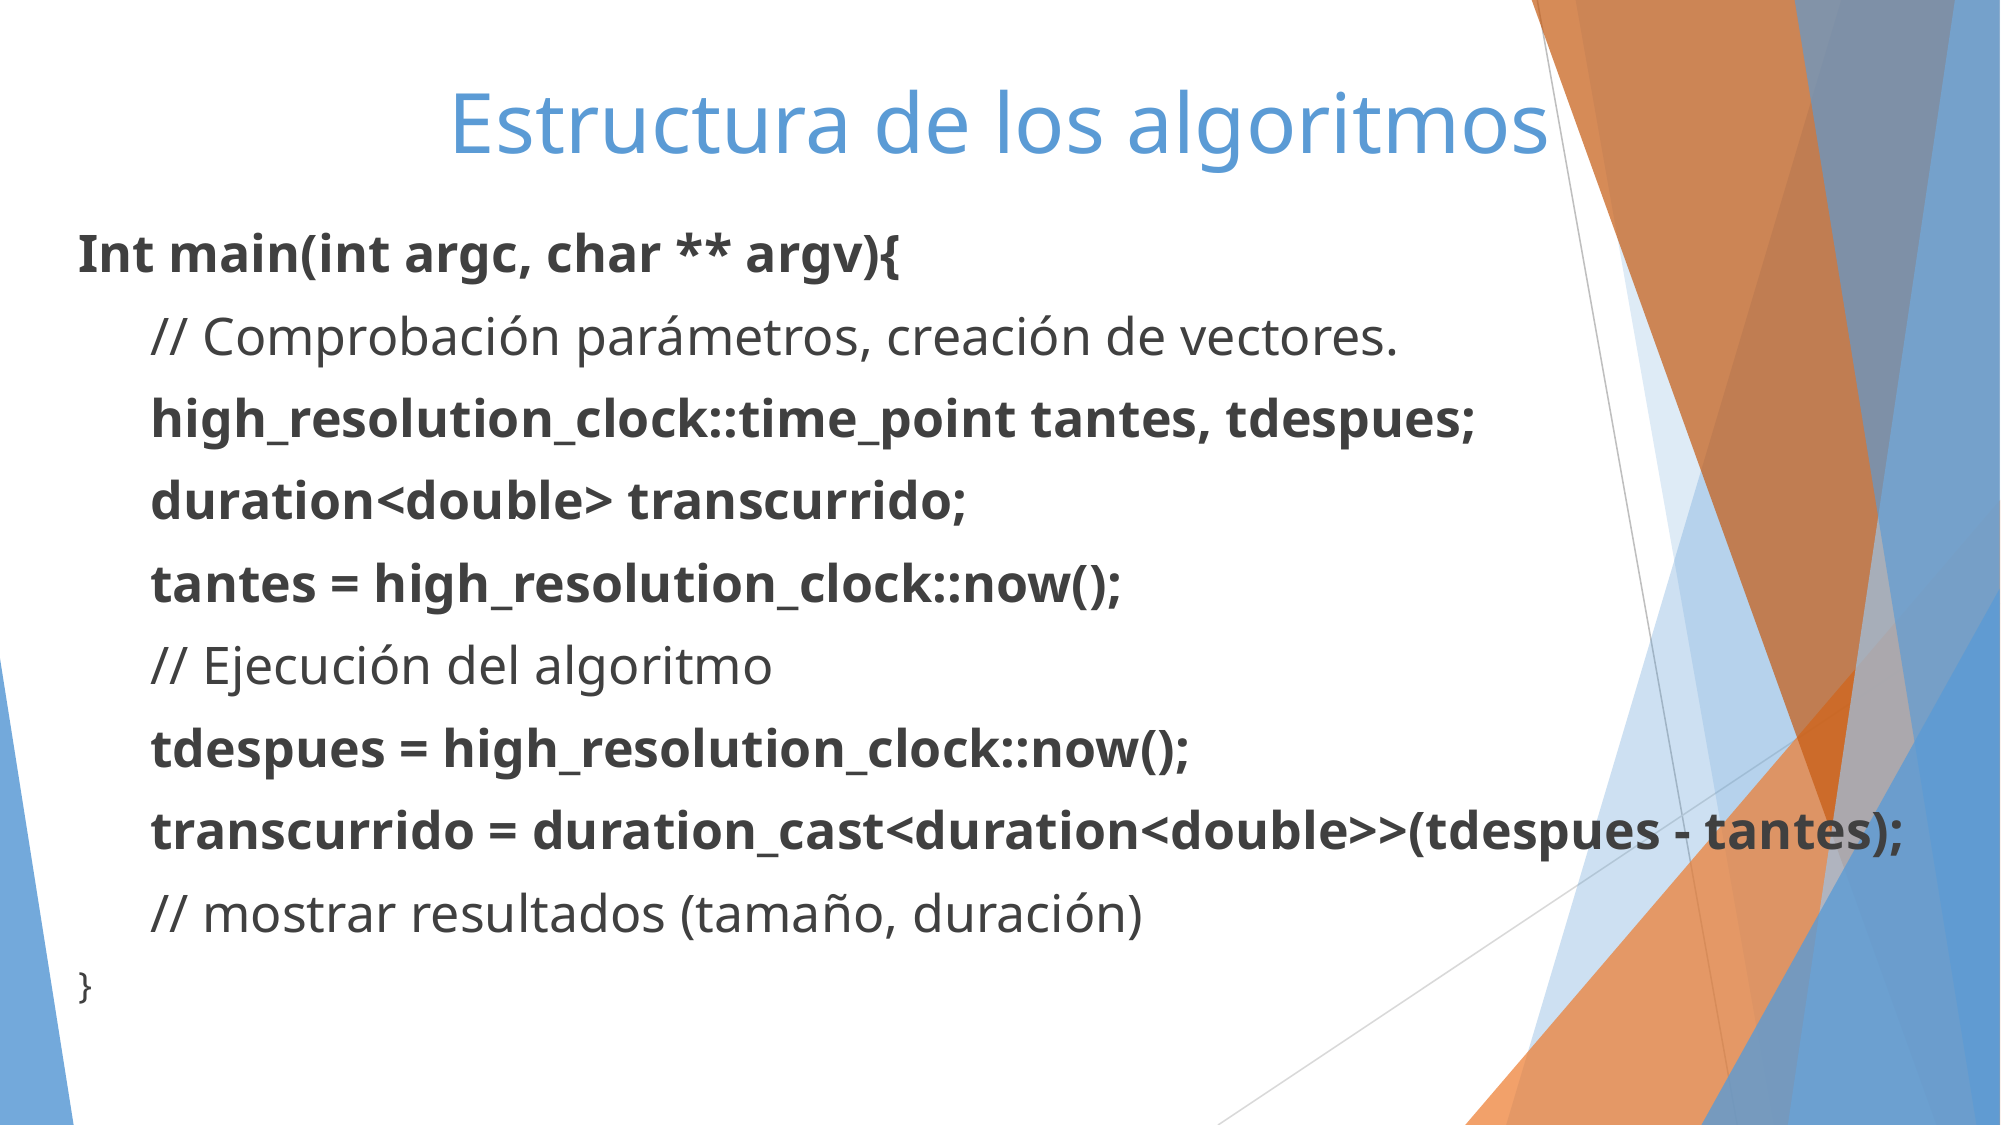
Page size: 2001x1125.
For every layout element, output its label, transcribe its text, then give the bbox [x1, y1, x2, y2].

list Int main(int argc, char ** argv){ // Comprobación parámetros, creación de vectores. high_resolution_clock::time_point tantes, tdespues; duration<double> transcurrido; tantes = high_resolution_clock::now(); // Ejecución del algoritmo tdespues = high_resolution_clock::now(); transcurrido = duration_cast<duration<double>>(tdespues - tantes); // mostrar resultados (tamaño, duración) } [63, 213, 1937, 1060]
text_box Estructura de los algoritmos [107, 63, 1893, 214]
